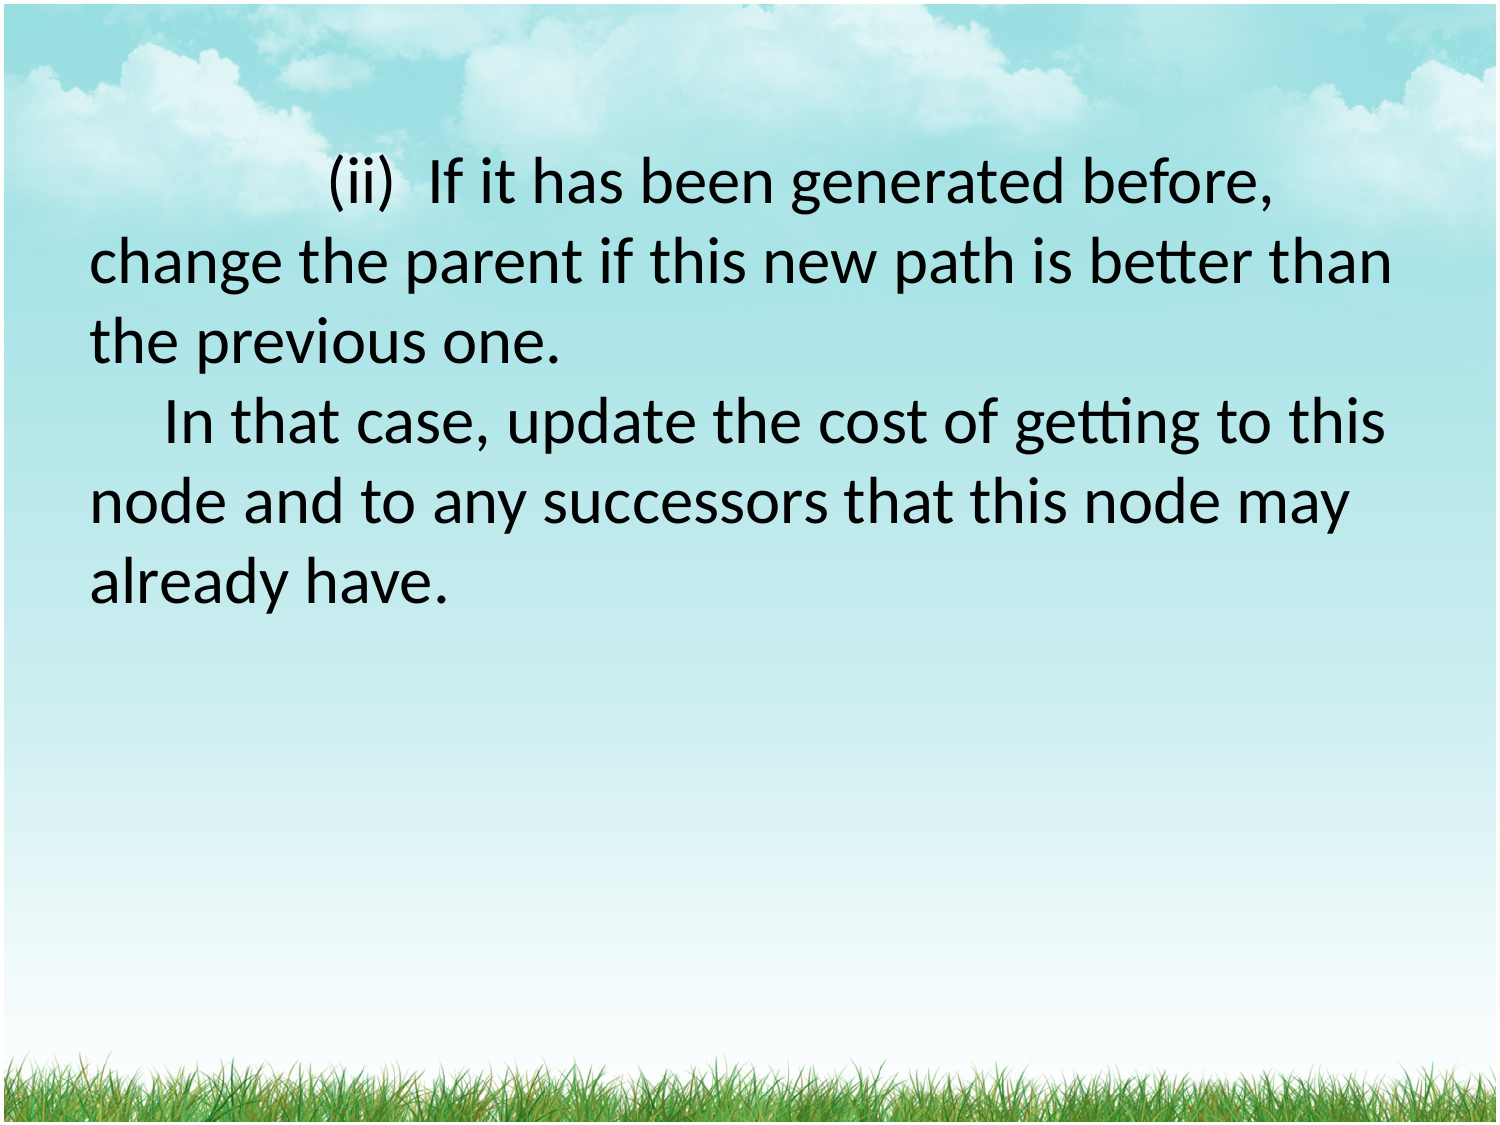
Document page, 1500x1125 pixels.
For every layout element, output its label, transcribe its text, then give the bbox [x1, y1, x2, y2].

picture [0, 0, 1500, 1125]
text_box (ii) If it has been generated before, change the parent if this new path is better than the previous one. In that case, update the cost of getting to this node and to any successors that this node may already have. [75, 50, 1425, 1005]
